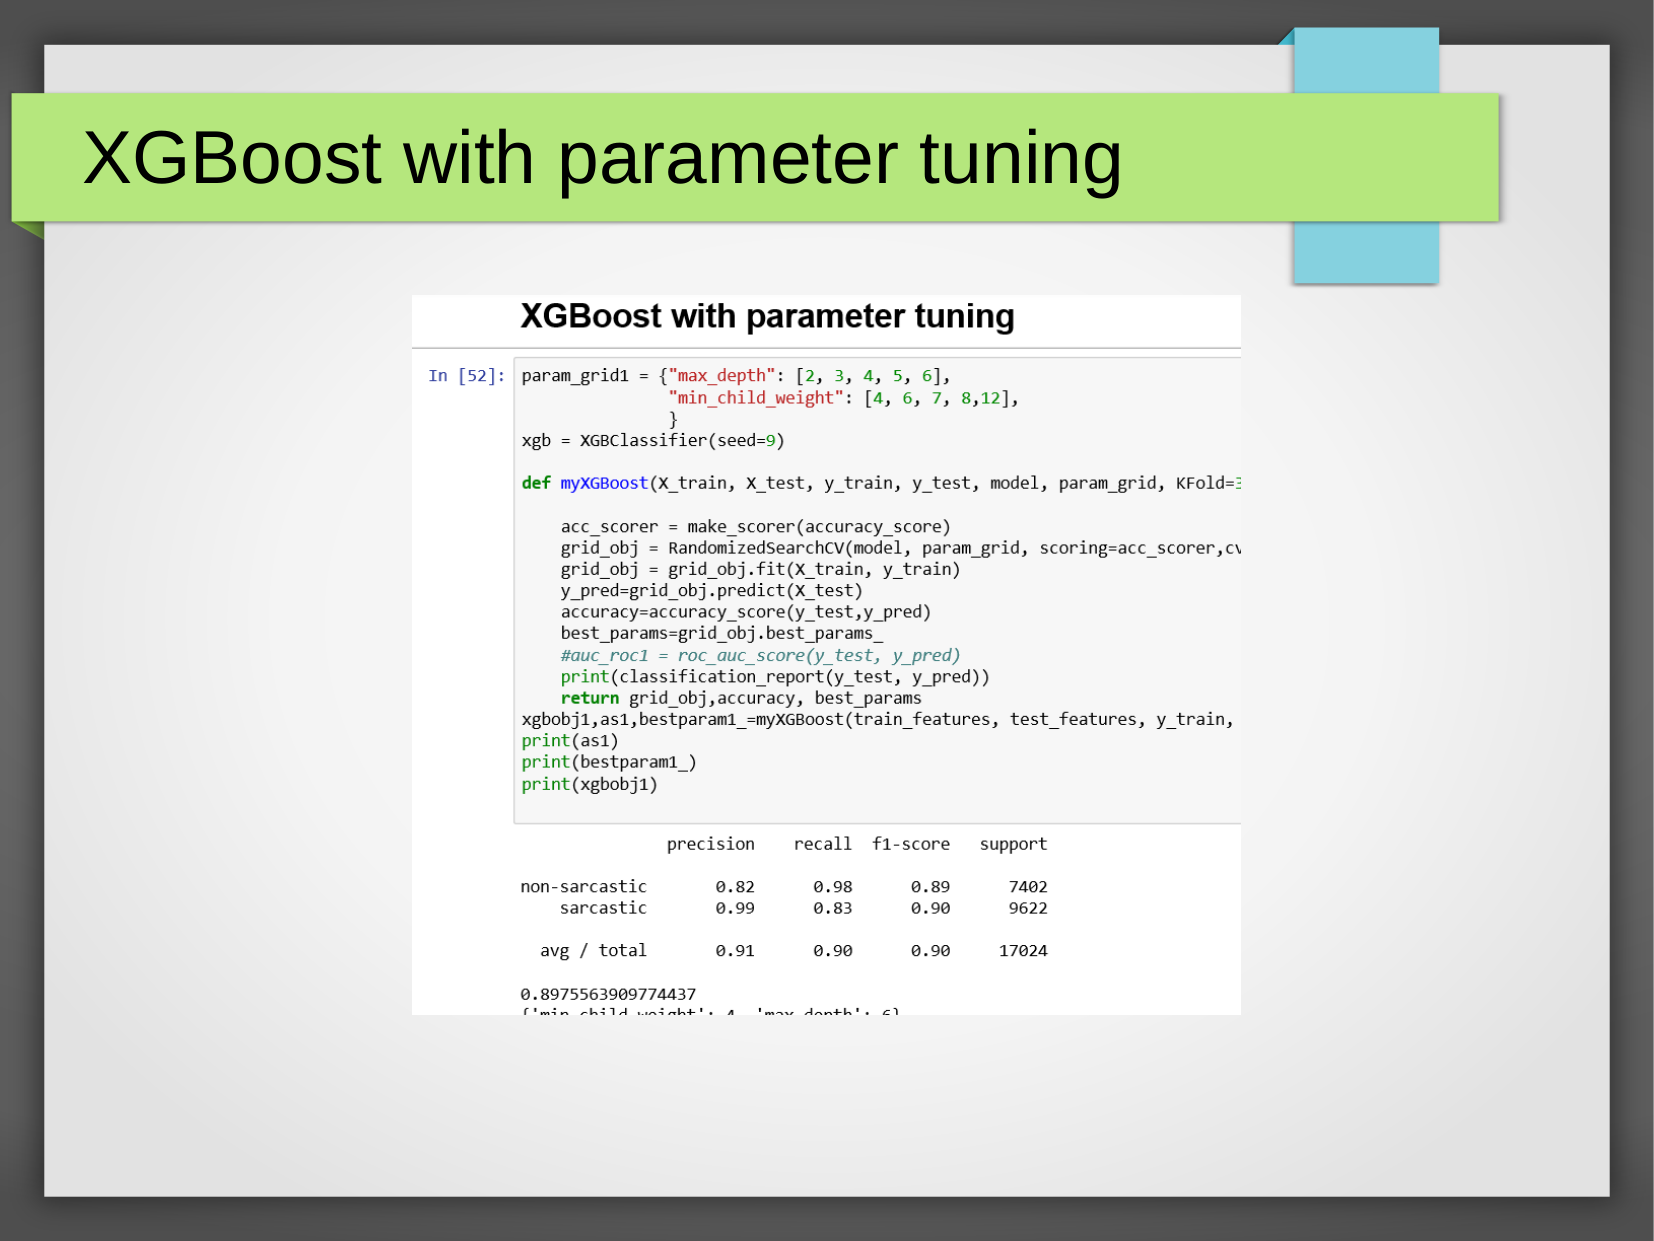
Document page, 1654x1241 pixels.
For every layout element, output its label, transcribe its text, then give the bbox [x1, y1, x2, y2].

picture [412, 295, 1241, 1015]
title XGBoost with parameter tuning [82, 94, 1264, 213]
